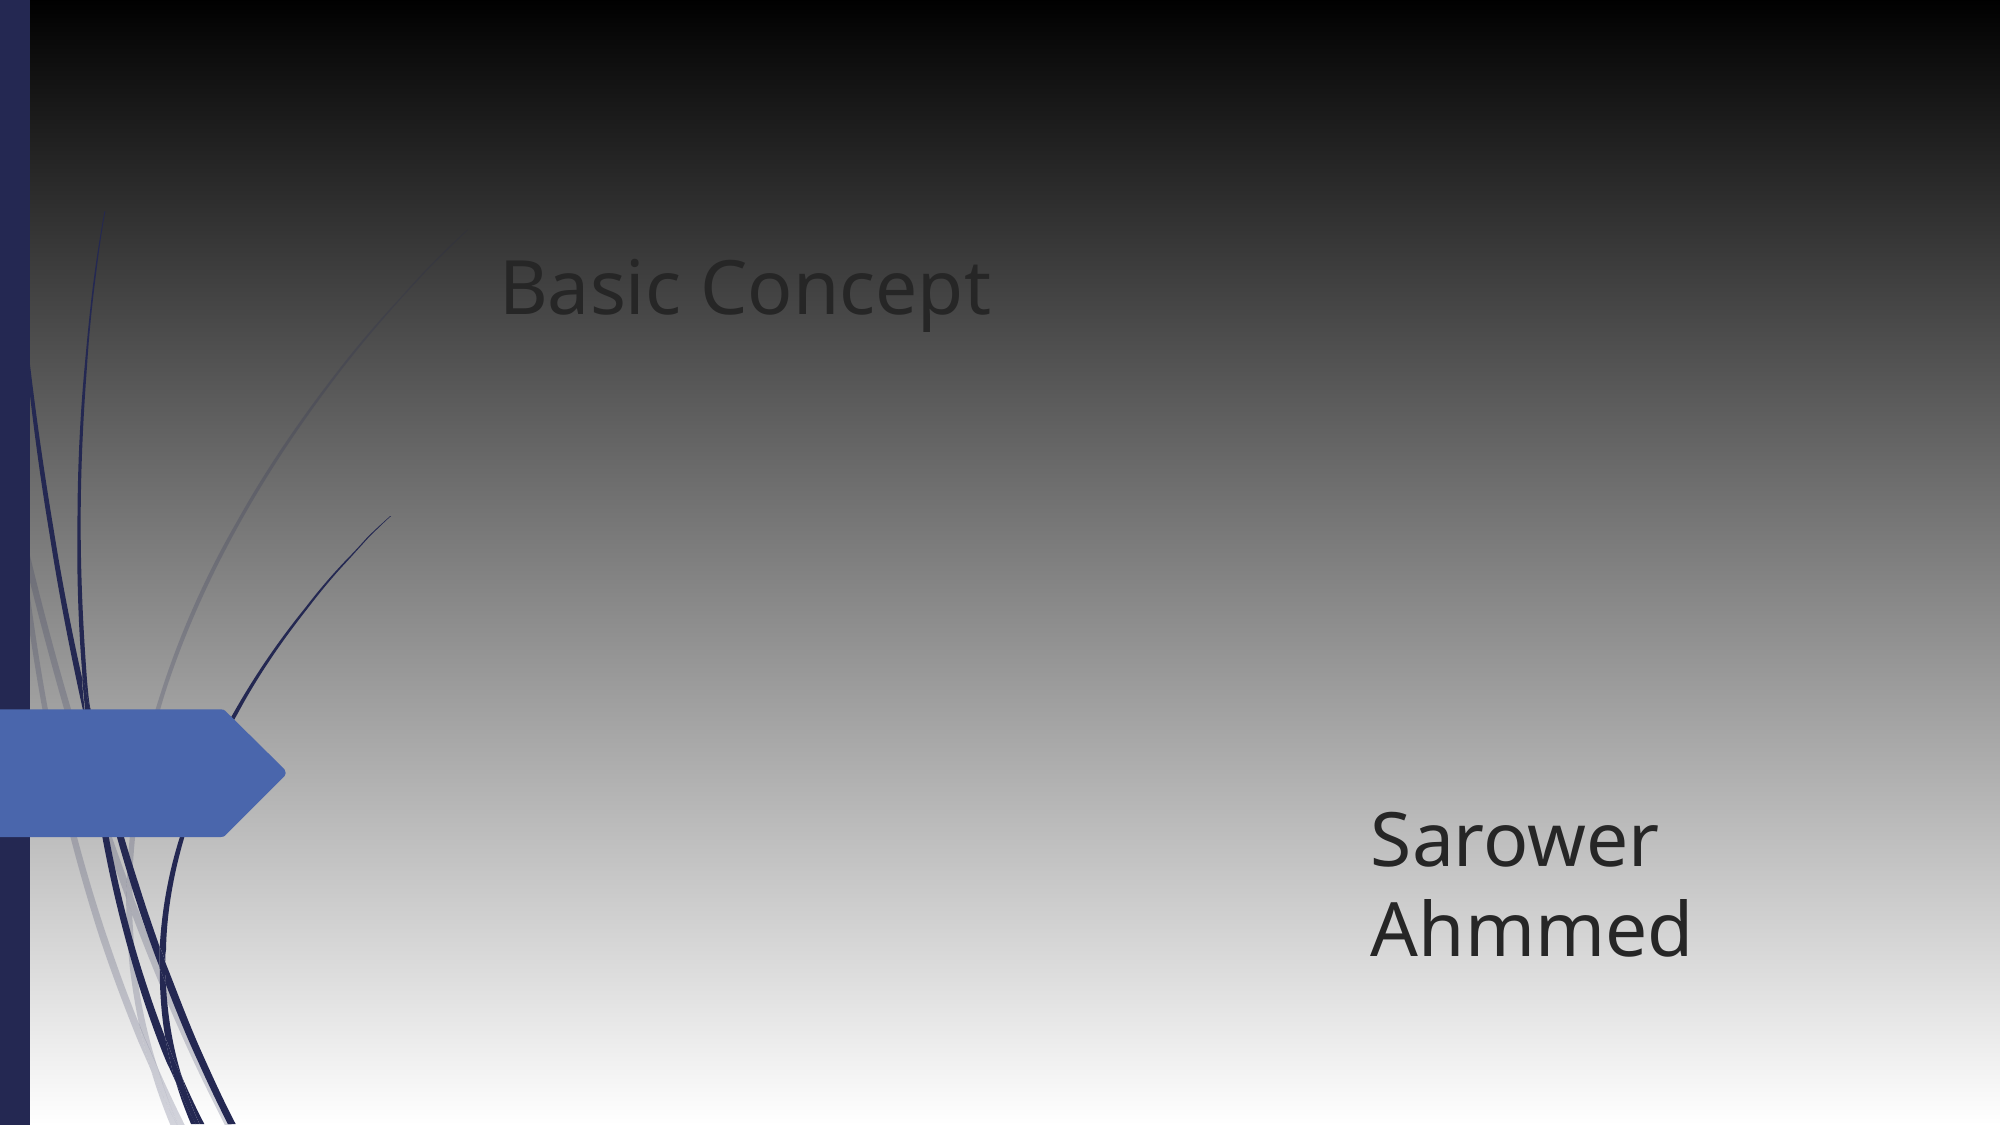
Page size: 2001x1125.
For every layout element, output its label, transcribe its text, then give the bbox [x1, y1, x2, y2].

title Basic Concept [484, 232, 1537, 389]
subtitle Sarower Ahmmed [1356, 783, 1888, 969]
